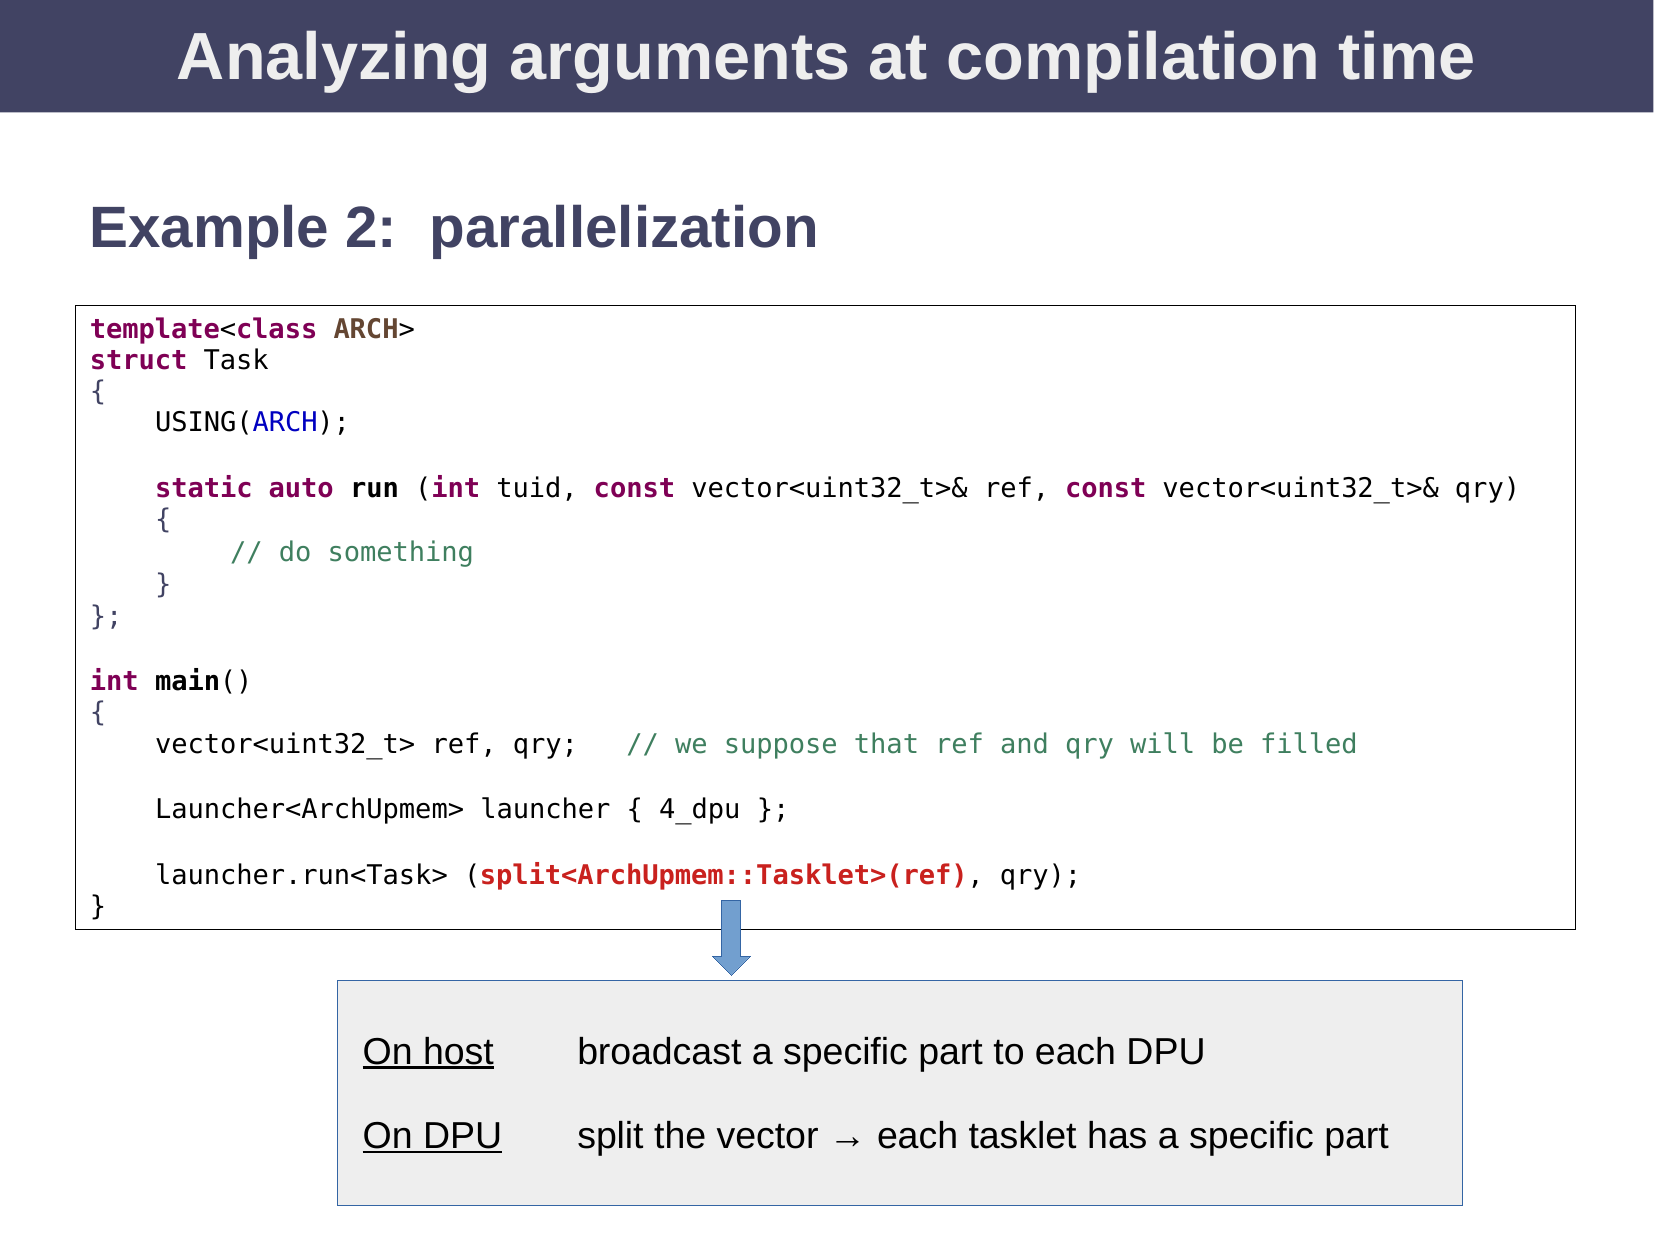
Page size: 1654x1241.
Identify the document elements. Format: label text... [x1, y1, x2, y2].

text_box Example 2: parallelization [75, 187, 1613, 268]
text_box template<class ARCH> struct Task { USING(ARCH); static auto run (int tuid, const vector<uint32_t>& ref, const vector<uint32_t>& qry) { // do something } }; int main() { vector<uint32_t> ref, qry; // we suppose that ref and qry will be filled Launcher<ArchUpmem> launcher { 4_dpu }; launcher.run<Task> (split<ArchUpmem::Tasklet>(ref), qry); } [75, 305, 1576, 930]
text_box Analyzing arguments at compilation time [0, 0, 1654, 113]
text_box On host broadcast a specific part to each DPU On DPU split the vector → each tasklet has a specific part [337, 980, 1463, 1206]
text_box [712, 900, 751, 976]
